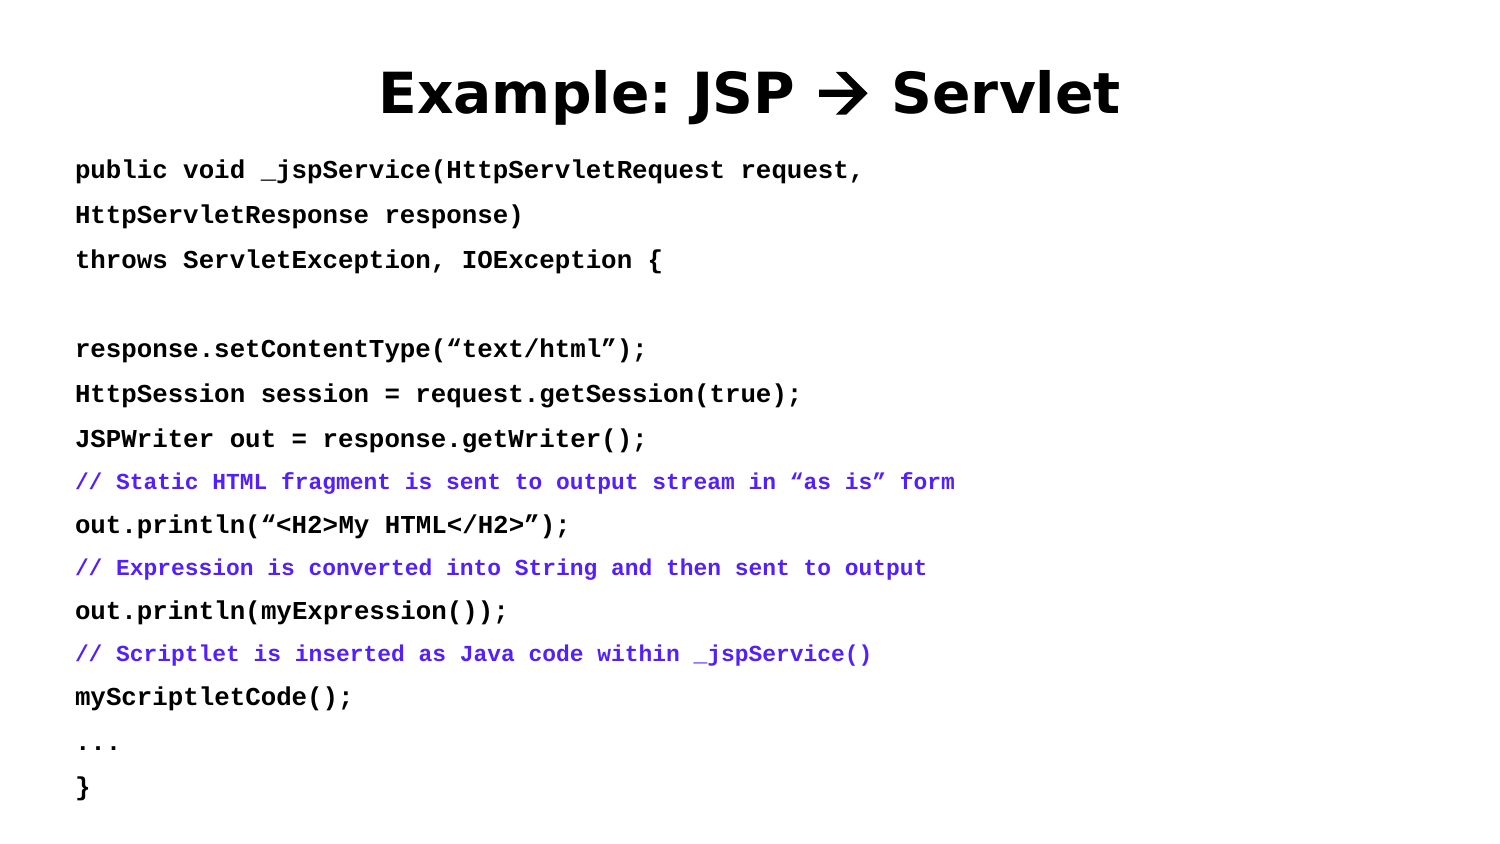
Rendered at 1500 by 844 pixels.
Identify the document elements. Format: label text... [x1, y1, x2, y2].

list public void _jspService(HttpServletRequest request, HttpServletResponse response) throws ServletException, IOException { response.setContentType(“text/html”); HttpSession session = request.getSession(true); JSPWriter out = response.getWriter(); // Static HTML fragment is sent to output stream in “as is” form out.println(“<H2>My HTML</H2>”); // Expression is converted into String and then sent to output out.println(myExpression()); // Scriptlet is inserted as Java code within _jspService() myScriptletCode(); ... } [75, 153, 1395, 807]
title Example: JSP  Servlet [75, 33, 1425, 133]
